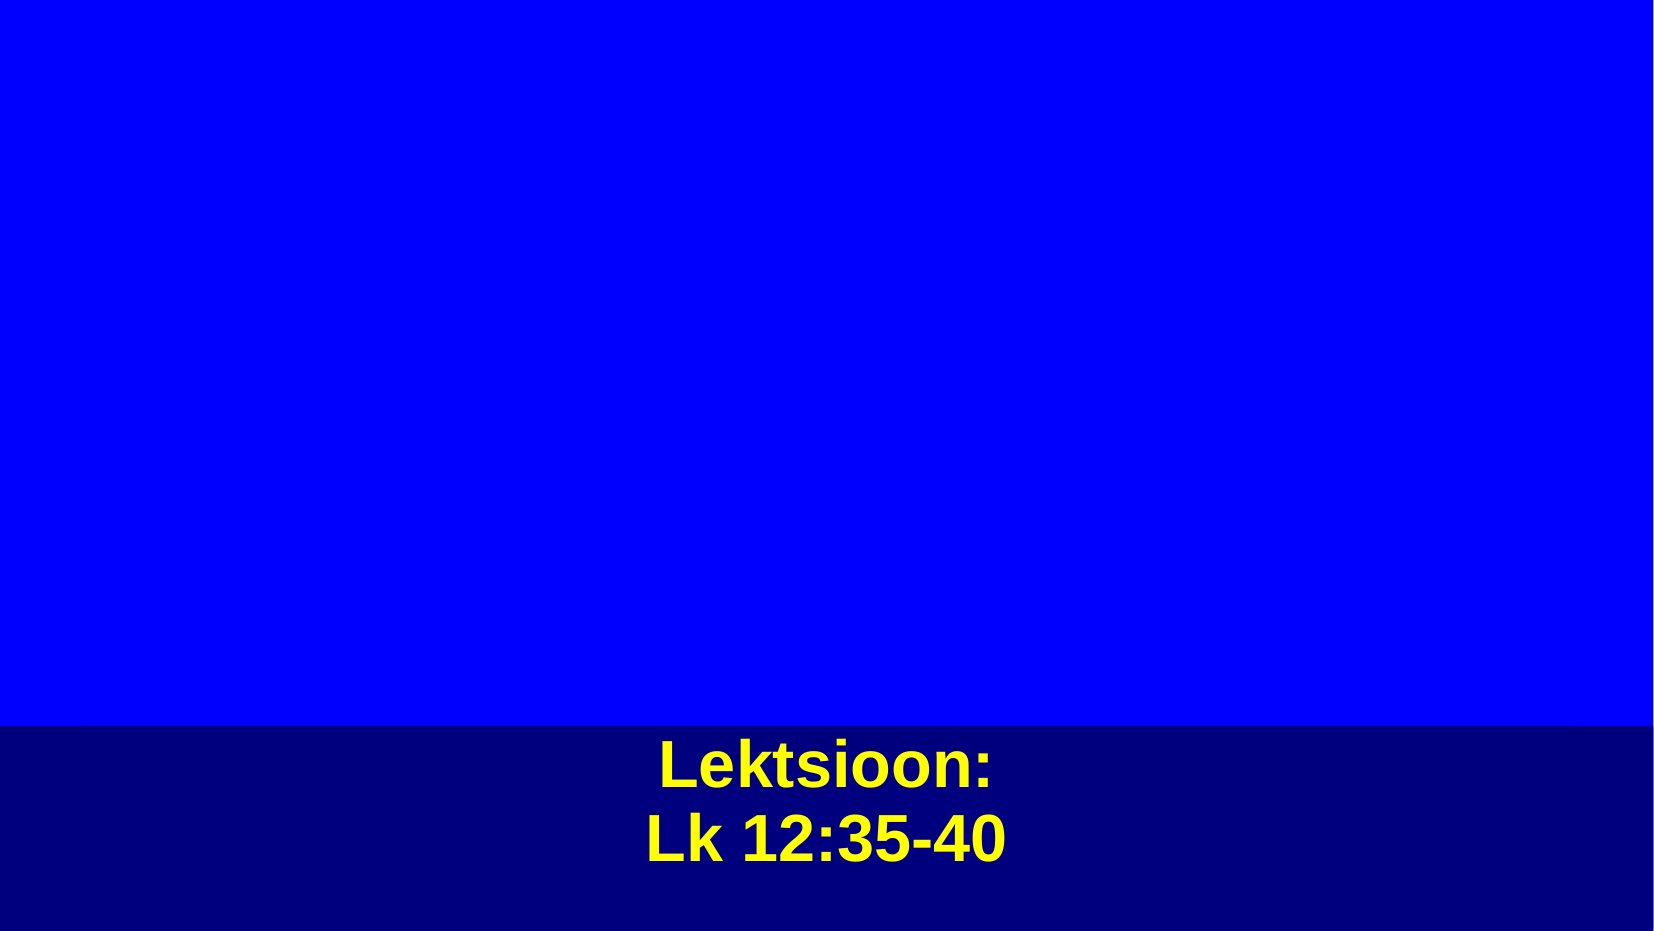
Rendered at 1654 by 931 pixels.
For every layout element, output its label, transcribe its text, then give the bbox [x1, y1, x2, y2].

text_box Lektsioon: Lk 12:35-40 [82, 725, 1571, 884]
text_box [0, 725, 1654, 931]
